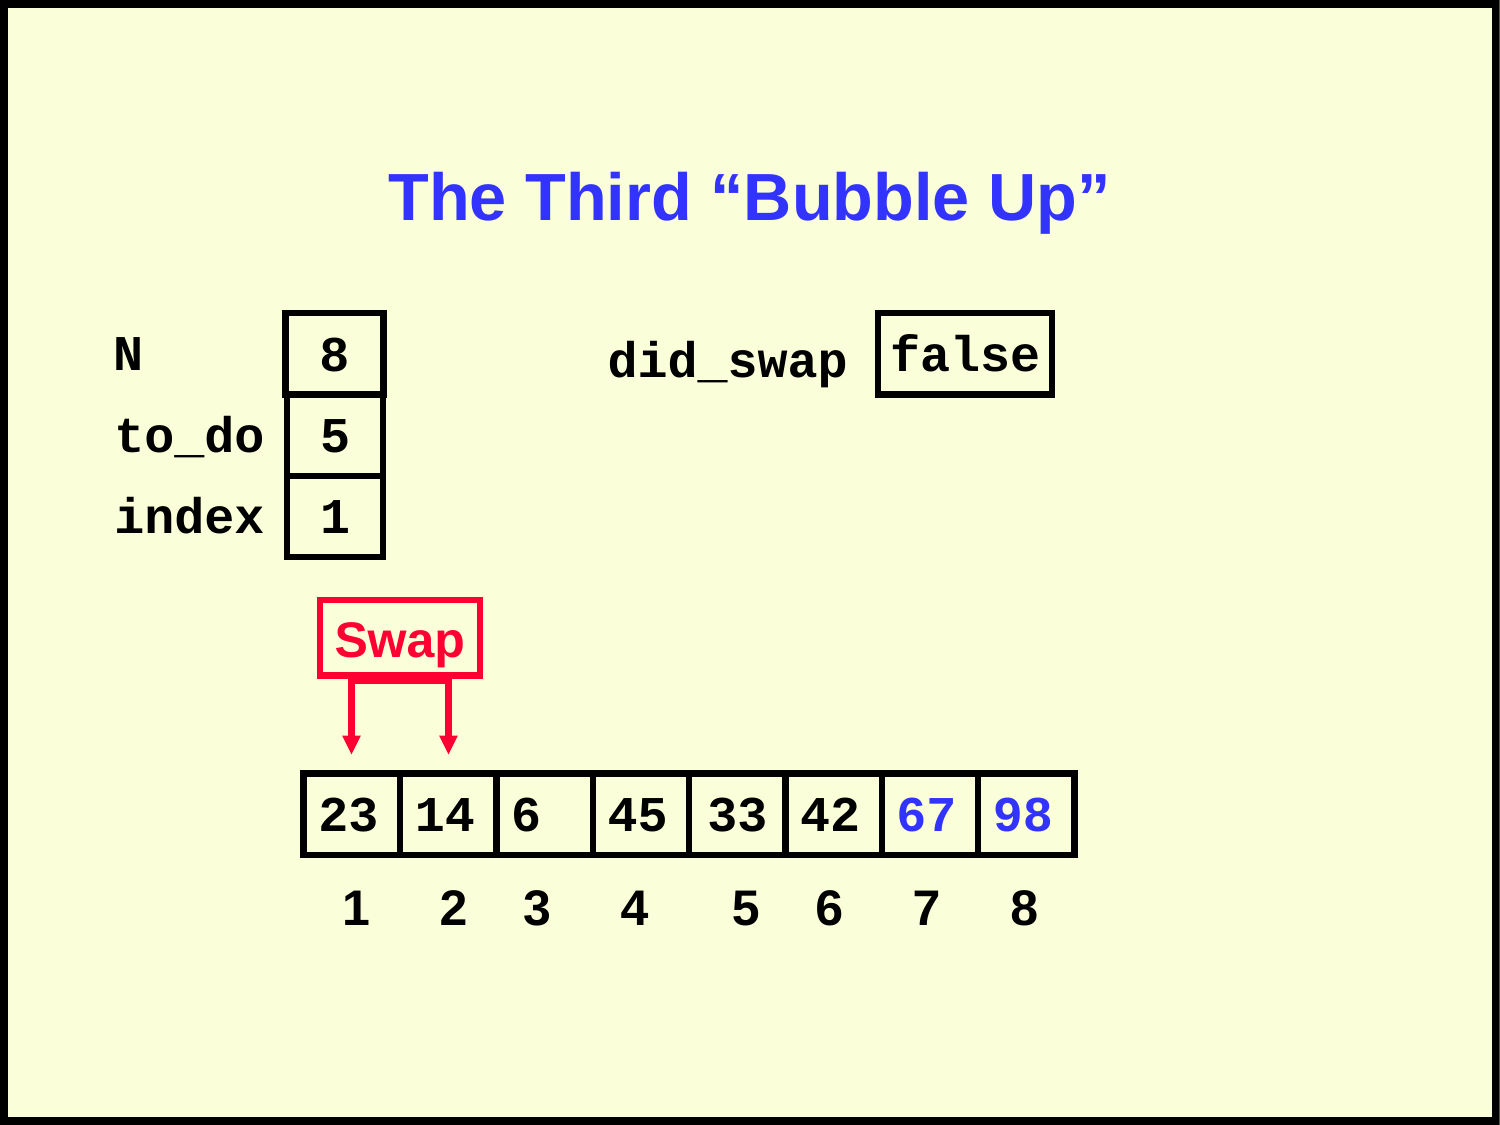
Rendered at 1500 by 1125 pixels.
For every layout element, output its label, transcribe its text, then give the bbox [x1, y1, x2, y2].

text_box to_do [99, 394, 280, 470]
text_box 67 [881, 773, 978, 855]
text_box 1 2 3 4 5 6 7 8 [327, 868, 1055, 944]
text_box 23 [303, 773, 400, 855]
text_box did_swap [592, 319, 877, 395]
text_box 14 [400, 773, 497, 855]
text_box 45 [592, 773, 689, 855]
text_box 6 [497, 773, 592, 855]
text_box false [877, 313, 1053, 395]
text_box 98 [978, 773, 1075, 855]
text_box N [98, 313, 279, 389]
text_box index [99, 475, 280, 552]
text_box Swap [319, 599, 481, 676]
text_box 42 [786, 773, 881, 855]
text_box 5 [286, 395, 384, 475]
text_box 8 [285, 313, 384, 395]
text_box 33 [689, 773, 786, 855]
title The Third “Bubble Up” [112, 99, 1388, 288]
text_box 1 [286, 475, 384, 558]
